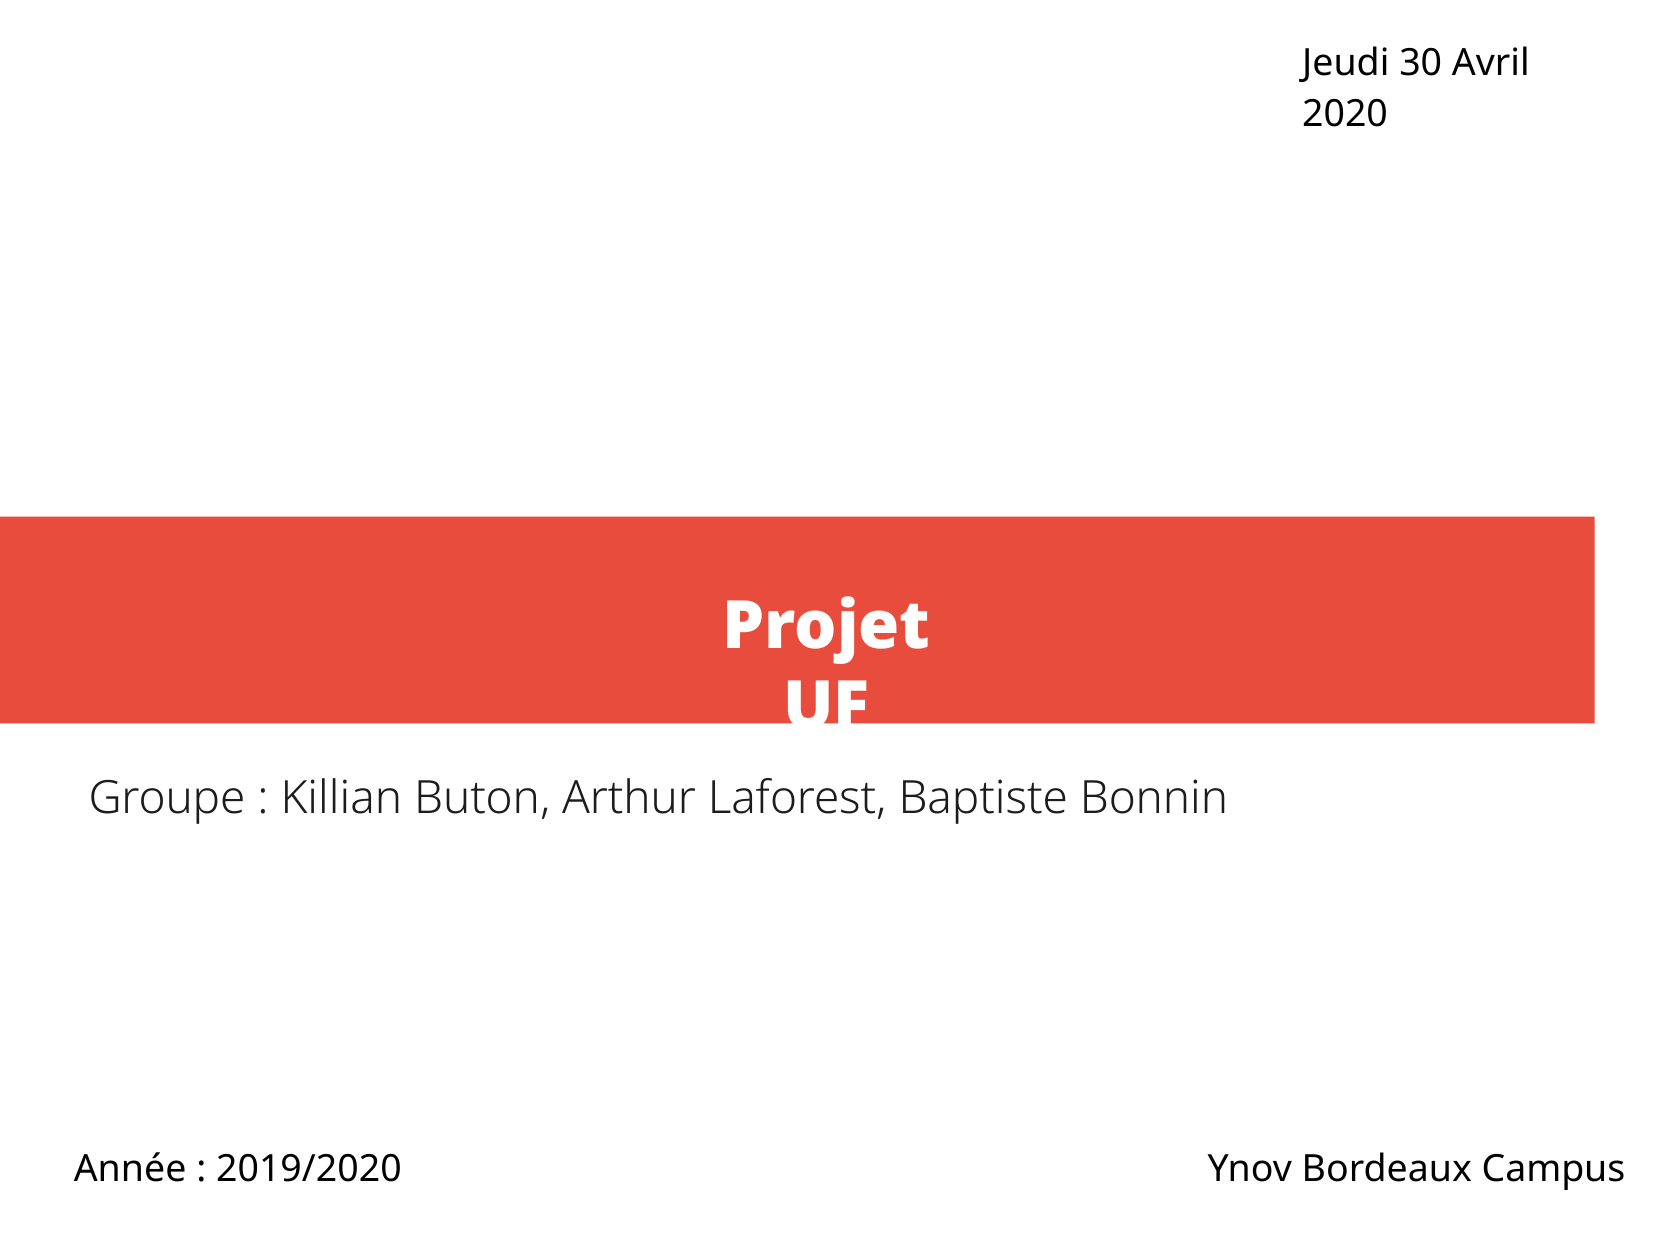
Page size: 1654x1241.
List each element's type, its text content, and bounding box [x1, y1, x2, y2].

subtitle Groupe : Killian Buton, Arthur Laforest, Baptiste Bonnin [88, 767, 1595, 1182]
text_box Jeudi 30 Avril 2020 [1287, 28, 1607, 90]
title Projet UF [685, 581, 969, 659]
text_box Ynov Bordeaux Campus [1192, 1133, 1607, 1236]
text_box Année : 2019/2020 [59, 1133, 319, 1236]
